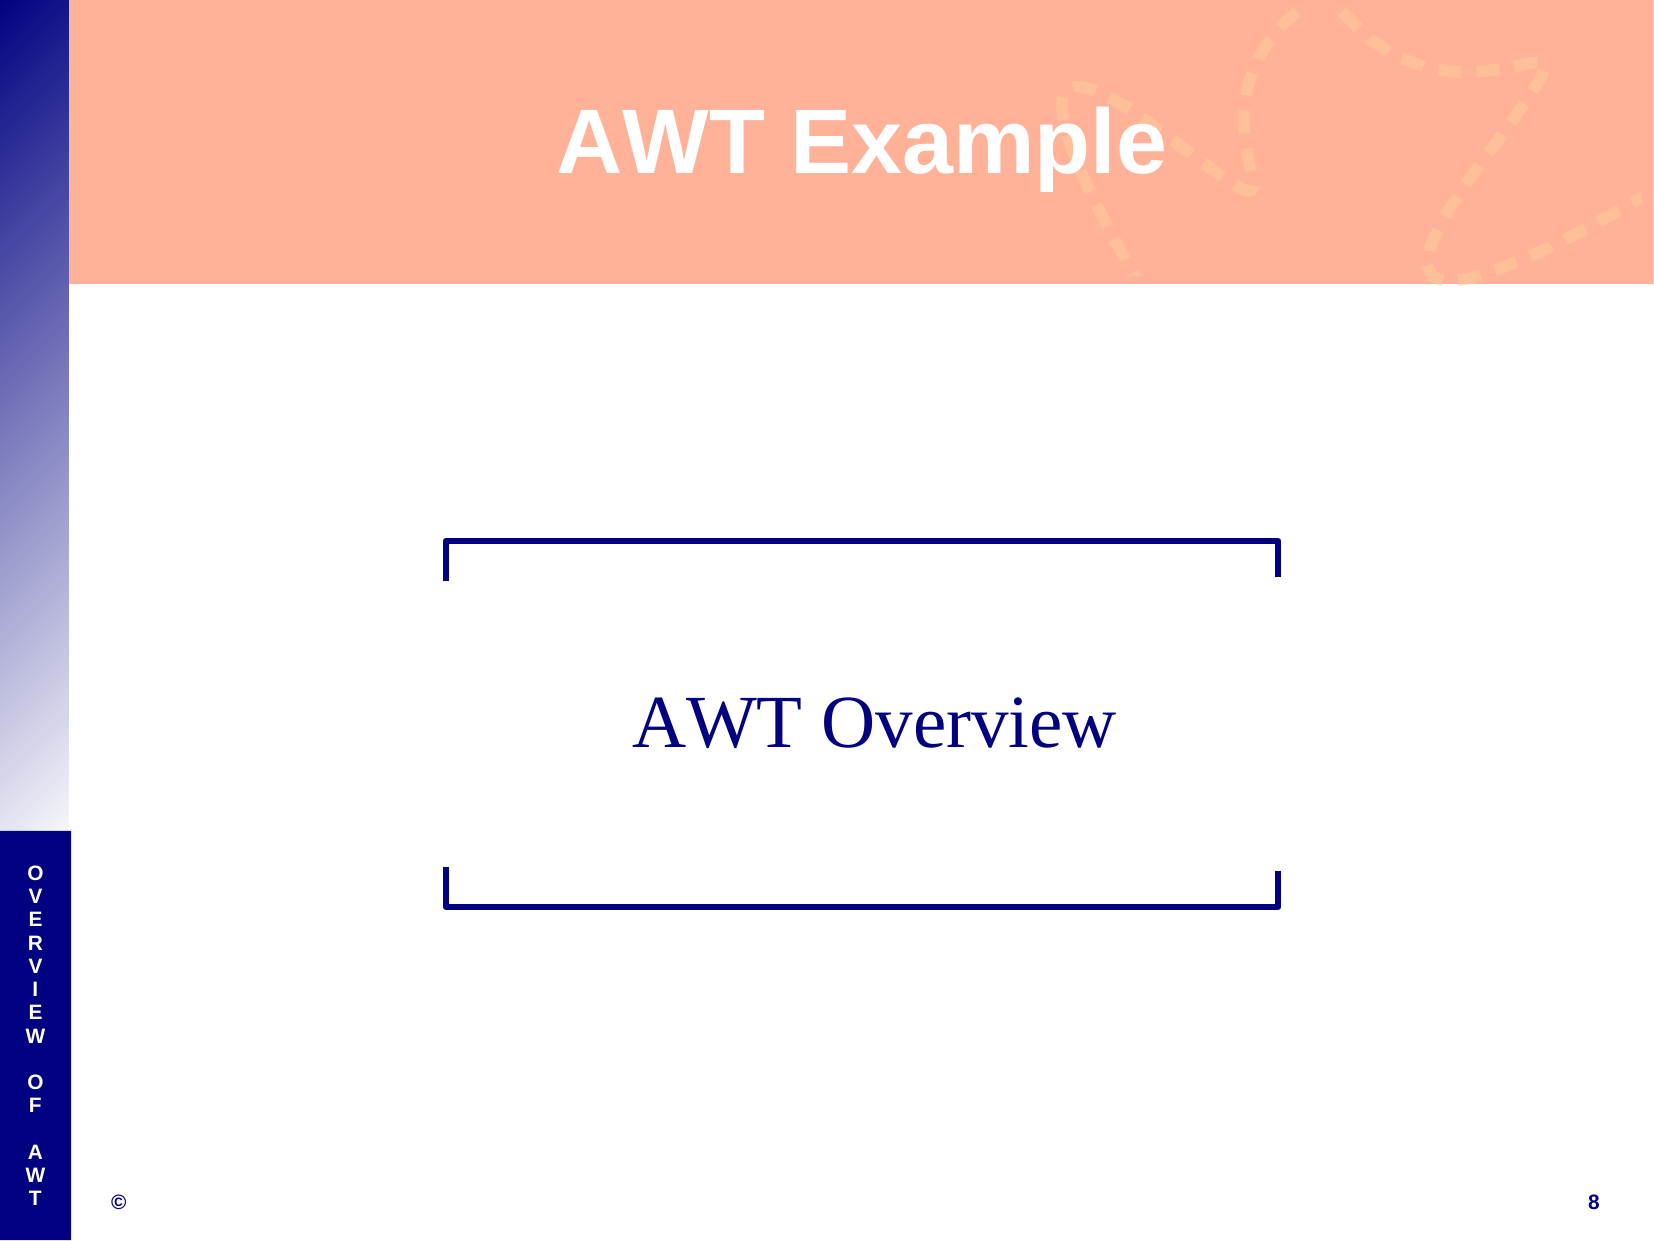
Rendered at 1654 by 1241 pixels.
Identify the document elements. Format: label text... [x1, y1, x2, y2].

title AWT Example [70, 37, 1654, 246]
text_box AWT Overview [461, 513, 1263, 931]
text_box O V E R V I E W O F A W T [0, 830, 71, 1241]
